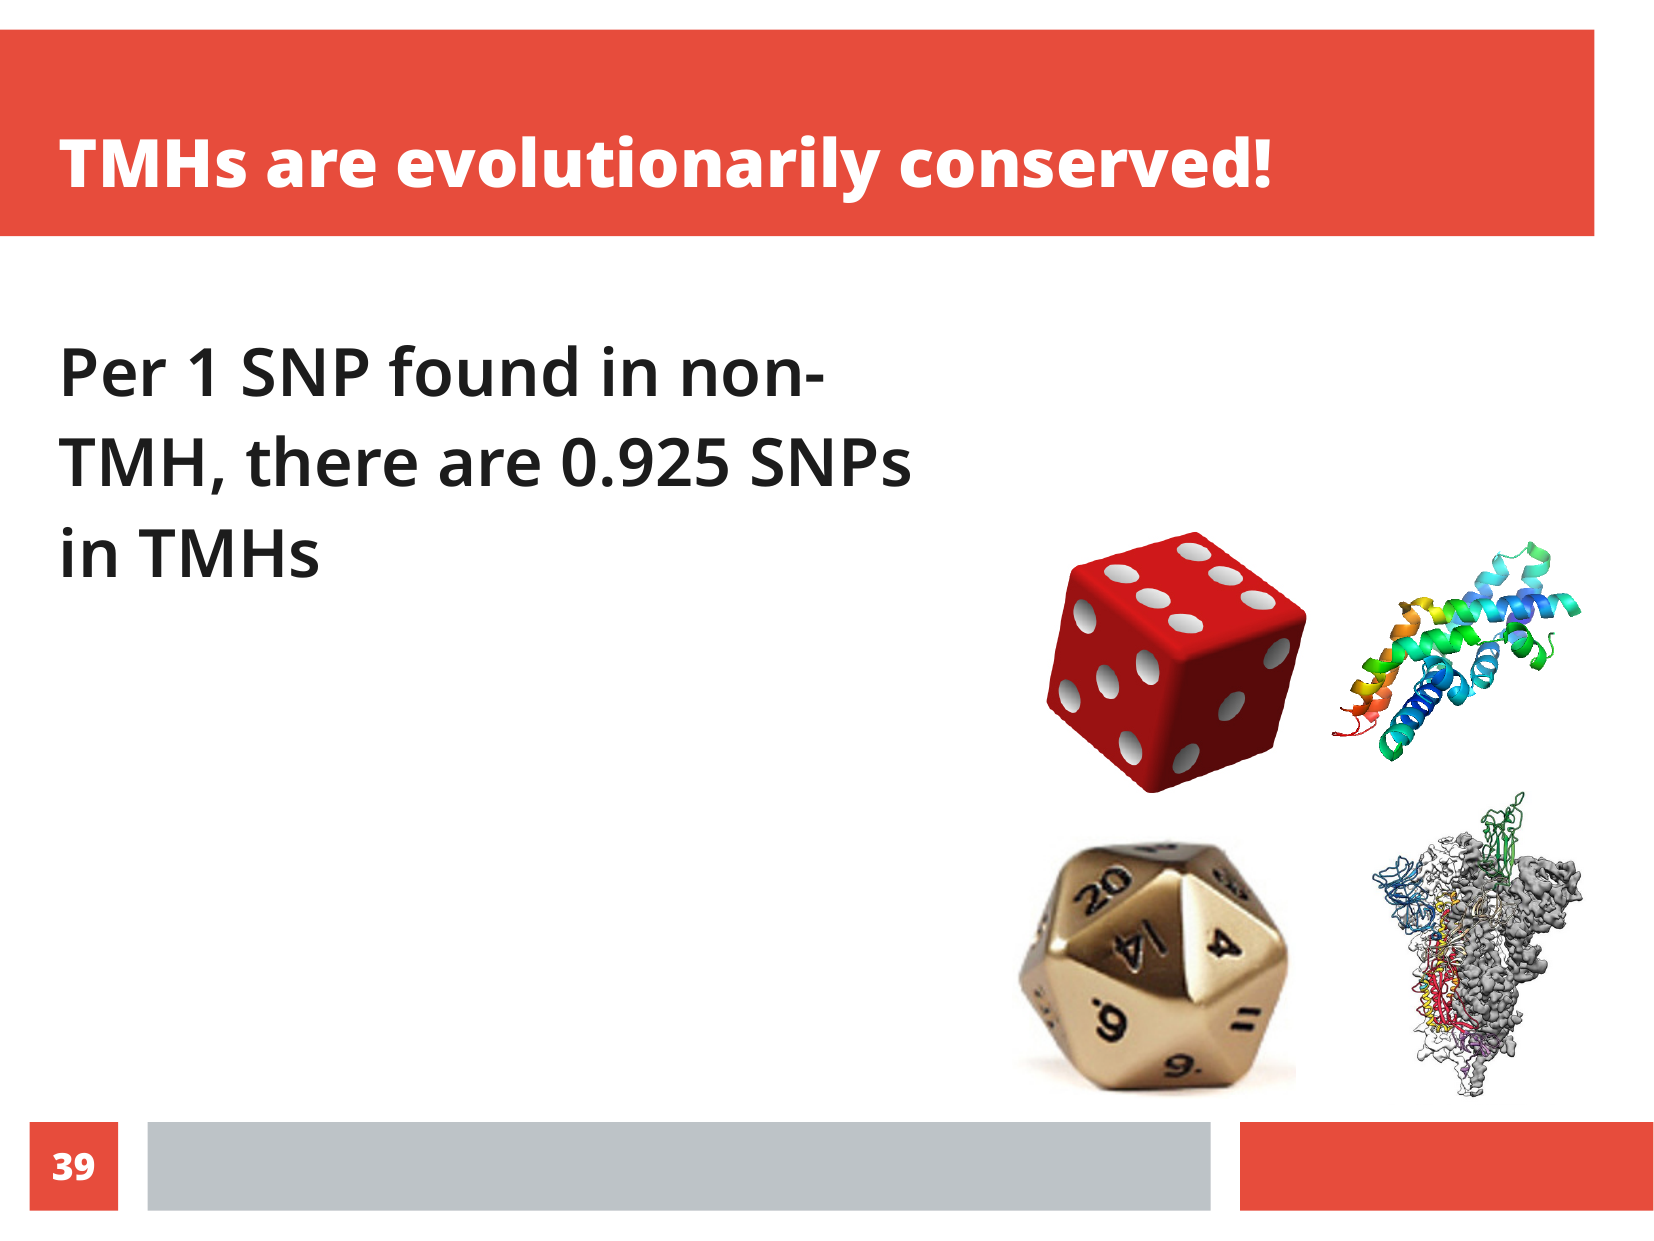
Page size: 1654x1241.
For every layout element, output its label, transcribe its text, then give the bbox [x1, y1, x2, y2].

title TMHs are evolutionarily conserved! [59, 59, 1595, 207]
picture [1033, 509, 1643, 1105]
list Per 1 SNP found in non-TMH, there are 0.925 SNPs in TMHs [59, 324, 916, 1093]
picture [1012, 834, 1296, 1099]
